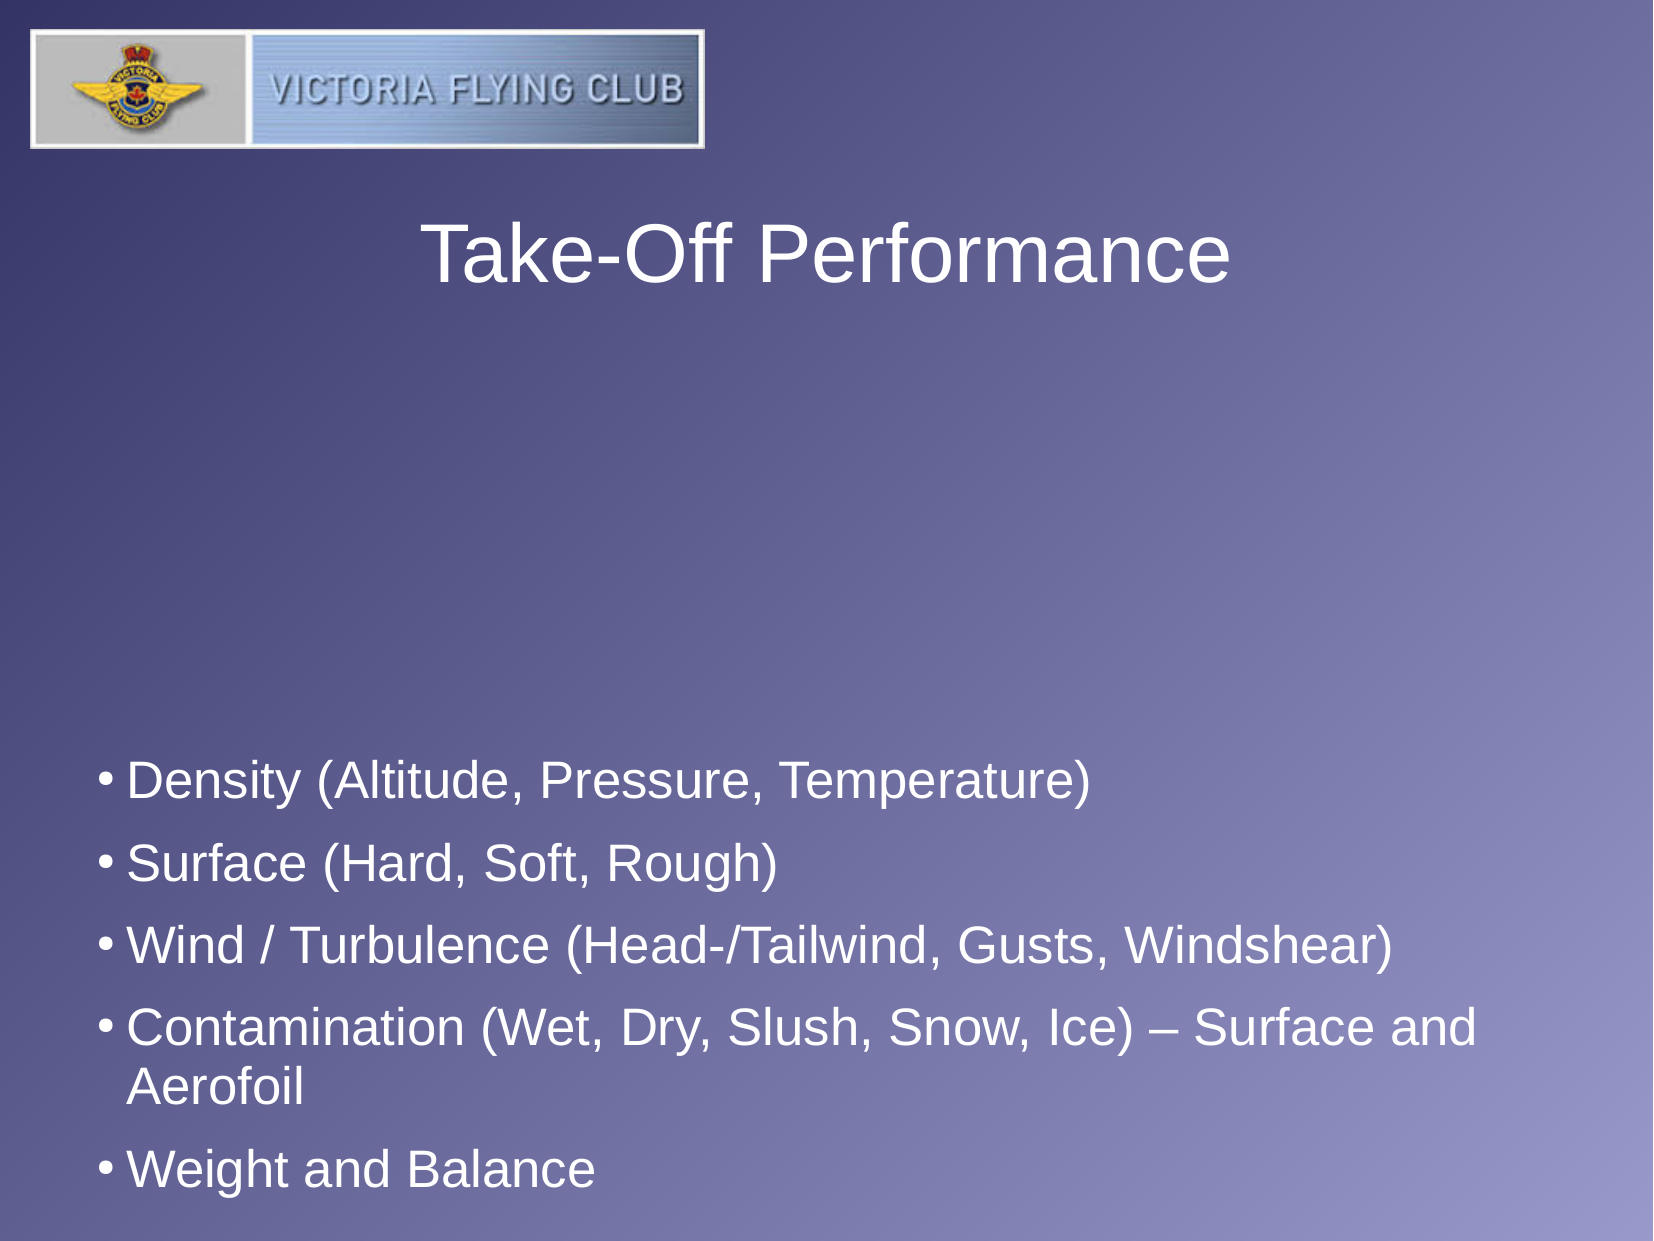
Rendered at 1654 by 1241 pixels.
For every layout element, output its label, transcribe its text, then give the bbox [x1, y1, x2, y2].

title Take-Off Performance [82, 150, 1571, 358]
list Density (Altitude, Pressure, Temperature) Surface (Hard, Soft, Rough) Wind / Turbulence (Head-/Tailwind, Gusts, Windshear) Contamination (Wet, Dry, Slush, Snow, Ice) – Surface and Aerofoil Weight and Balance [82, 750, 1571, 1201]
picture [30, 29, 705, 149]
